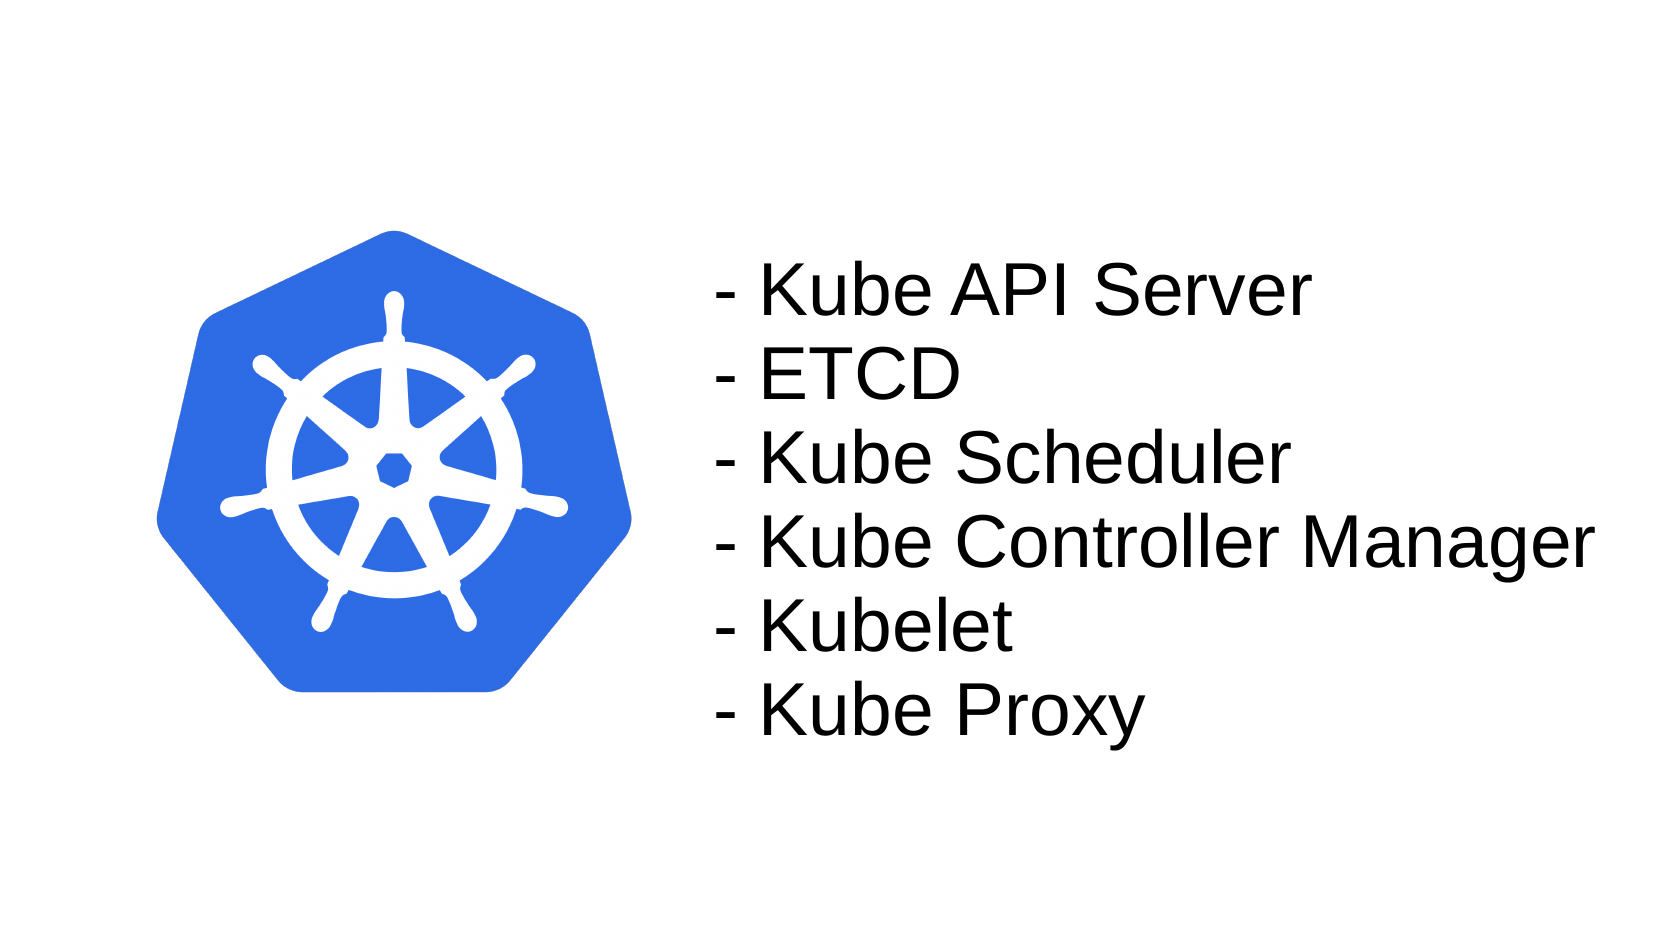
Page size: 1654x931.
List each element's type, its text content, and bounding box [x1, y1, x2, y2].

text_box - Kube API Server - ETCD - Kube Scheduler - Kube Controller Manager - Kubelet - Kube Proxy [698, 240, 1613, 759]
picture [150, 224, 638, 699]
